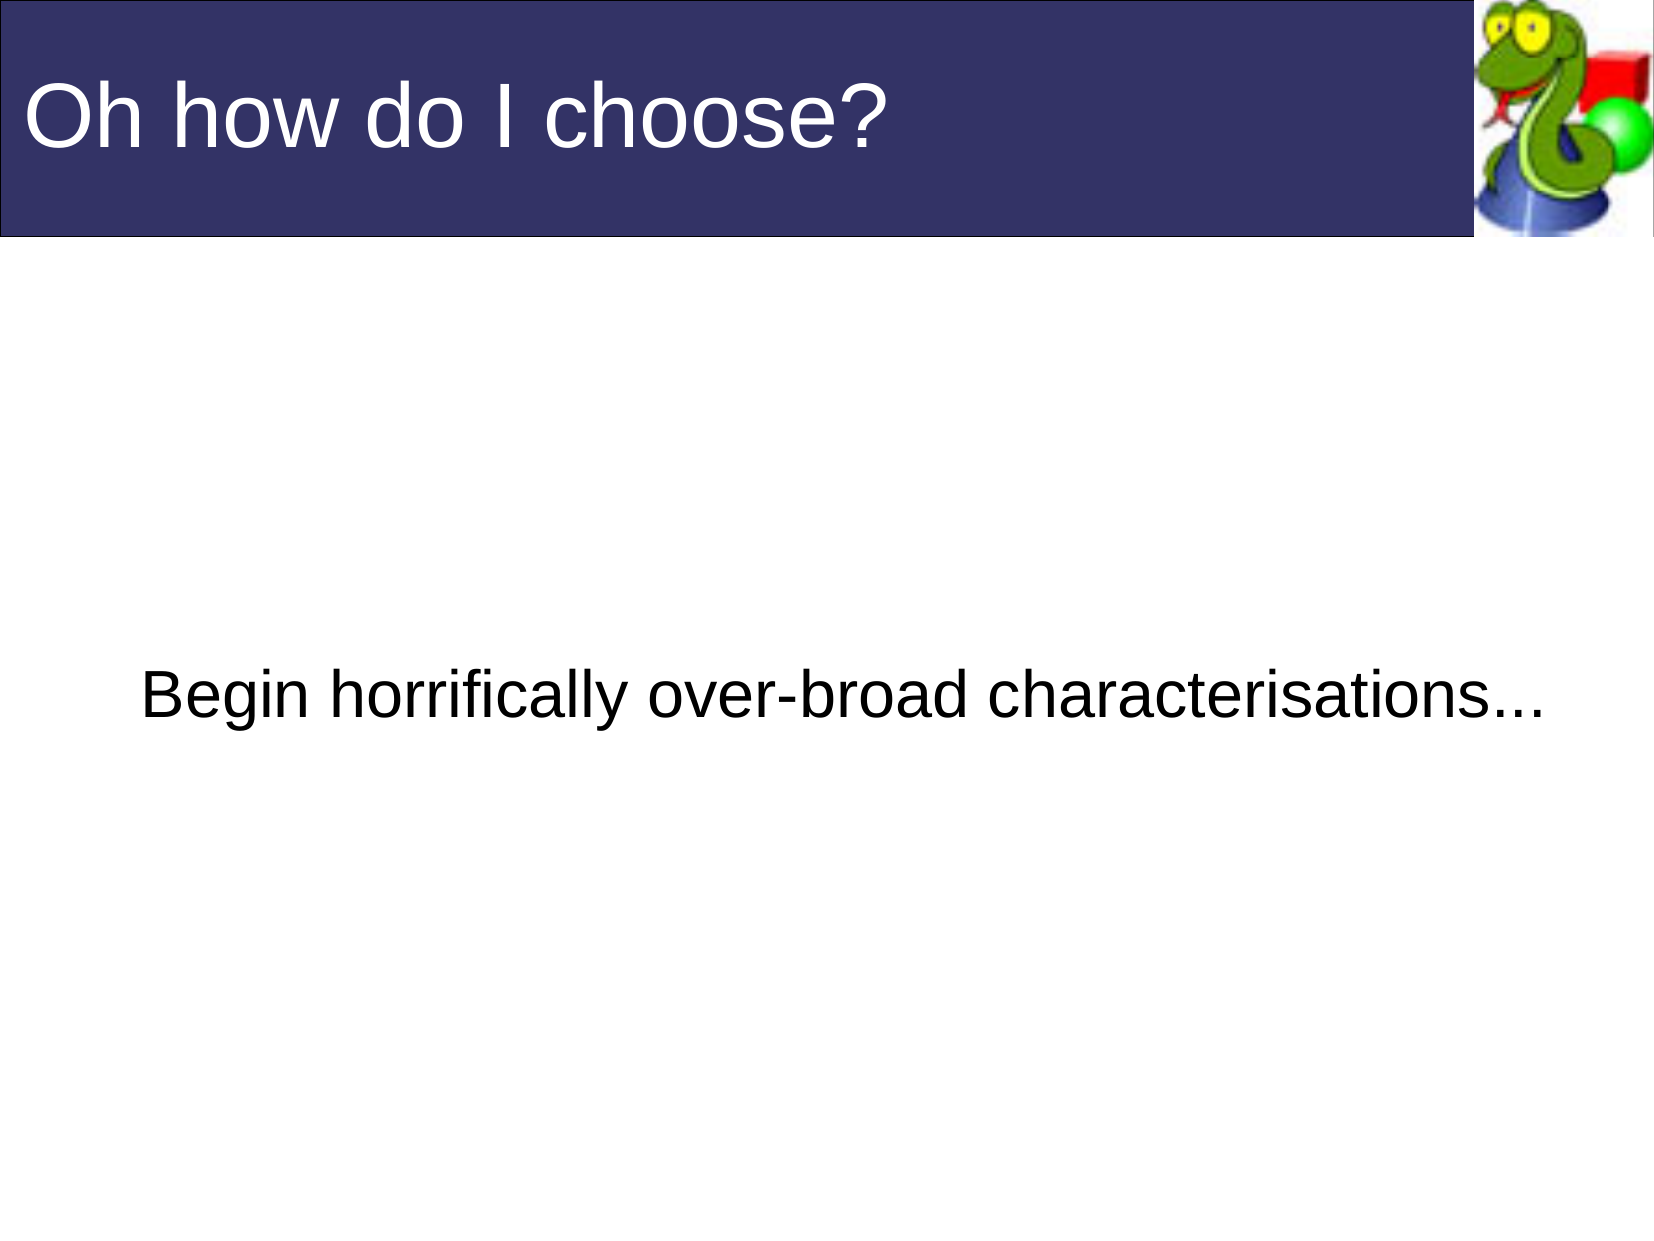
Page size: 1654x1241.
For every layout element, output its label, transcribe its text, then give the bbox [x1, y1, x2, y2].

title Oh how do I choose? [23, 11, 1477, 219]
picture [1474, 0, 1654, 237]
subtitle Begin horrifically over-broad characterisations... [88, 450, 1565, 938]
